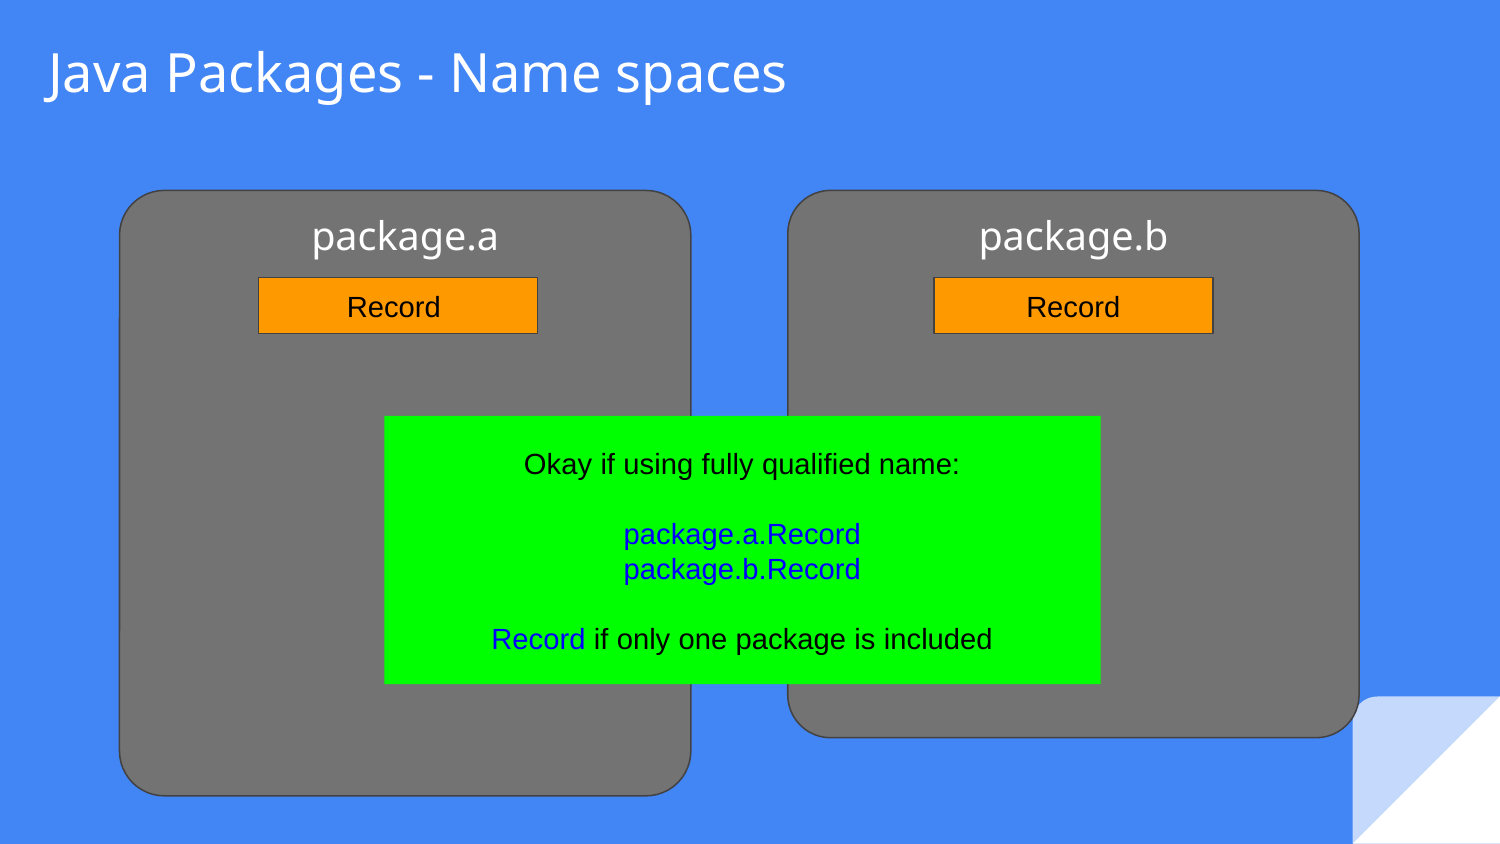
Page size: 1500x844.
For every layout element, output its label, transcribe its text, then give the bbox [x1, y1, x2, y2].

text_box [119, 210, 691, 796]
text_box Record [258, 277, 538, 334]
text_box Record [934, 277, 1213, 334]
text_box [787, 209, 1360, 738]
text_box [804, 190, 1342, 199]
title Java Packages - Name spaces [33, 36, 1452, 119]
text_box [138, 190, 673, 199]
text_box package.a [127, 199, 683, 270]
text_box package.b [795, 199, 1352, 270]
text_box Okay if using fully qualified name: package.a.Record package.b.Record Record if only one package is included [384, 415, 1101, 685]
